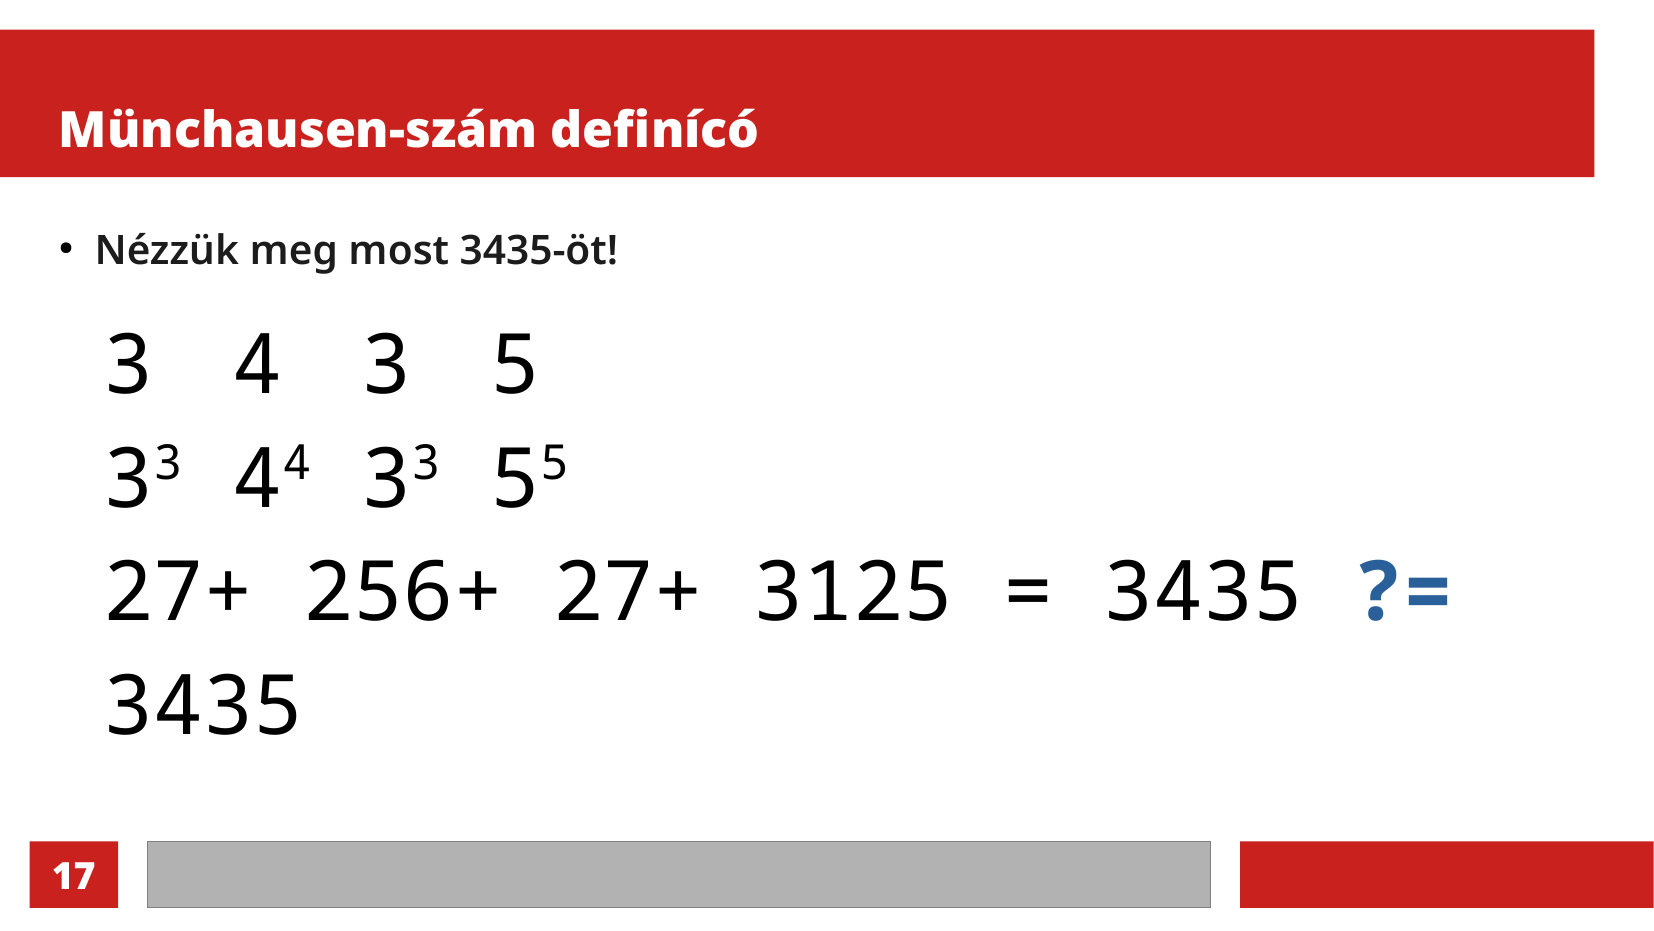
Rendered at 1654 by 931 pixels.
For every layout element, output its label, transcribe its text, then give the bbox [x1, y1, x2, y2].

title Münchausen-szám definícó [59, 44, 1595, 163]
text_box 3 4 3 5 33 44 33 55 27+ 256+ 27+ 3125 = 3435 ?= 3435 [88, 297, 1625, 815]
list Nézzük meg most 3435-öt! [59, 221, 1565, 532]
